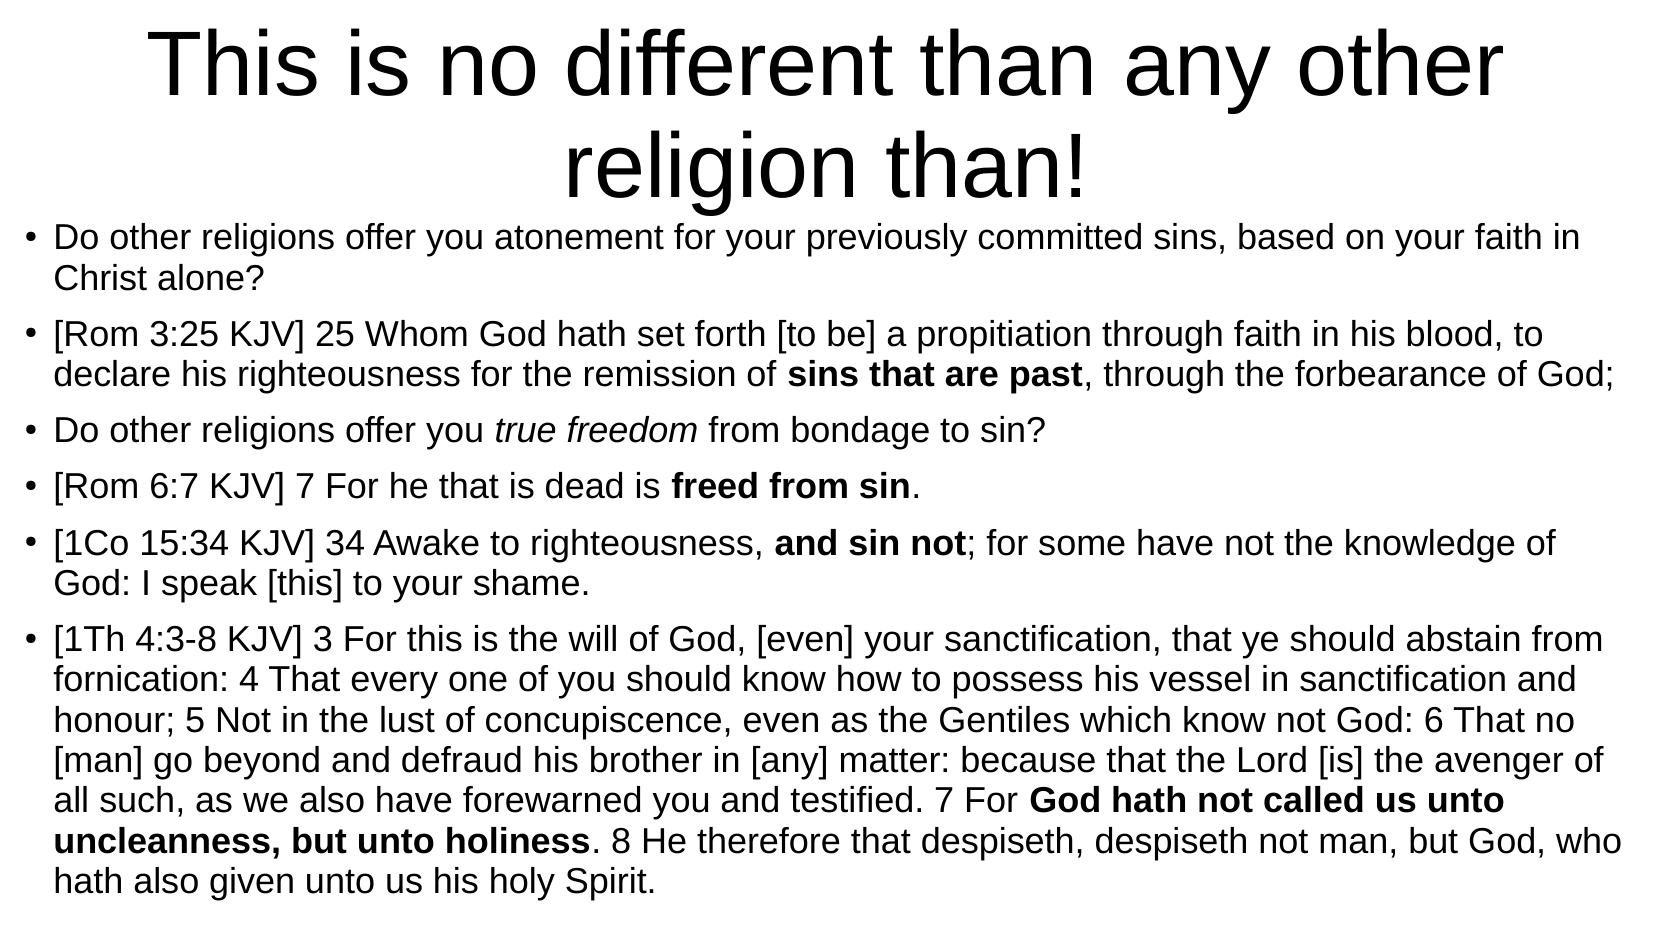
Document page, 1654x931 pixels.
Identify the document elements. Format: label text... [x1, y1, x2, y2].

title This is no different than any other religion than! [82, 12, 1571, 217]
list Do other religions offer you atonement for your previously committed sins, based on your faith in Christ alone? [Rom 3:25 KJV] 25 Whom God hath set forth [to be] a propitiation through faith in his blood, to declare his righteousness for the remission of sins that are past, through the forbearance of God; Do other religions offer you true freedom from bondage to sin? [Rom 6:7 KJV] 7 For he that is dead is freed from sin. [1Co 15:34 KJV] 34 Awake to righteousness, and sin not; for some have not the knowledge of God: I speak [this] to your shame. [1Th 4:3-8 KJV] 3 For this is the will of God, [even] your sanctification, that ye should abstain from fornication: 4 That every one of you should know how to possess his vessel in sanctification and honour; 5 Not in the lust of concupiscence, even as the Gentiles which know not God: 6 That no [man] go beyond and defraud his brother in [any] matter: because that the Lord [is] the avenger of all such, as we also have forewarned you and testified. 7 For God hath not called us unto uncleanness, but unto holiness. 8 He therefore that despiseth, despiseth not man, but God, who hath also given unto us his holy Spirit. [15, 217, 1636, 916]
